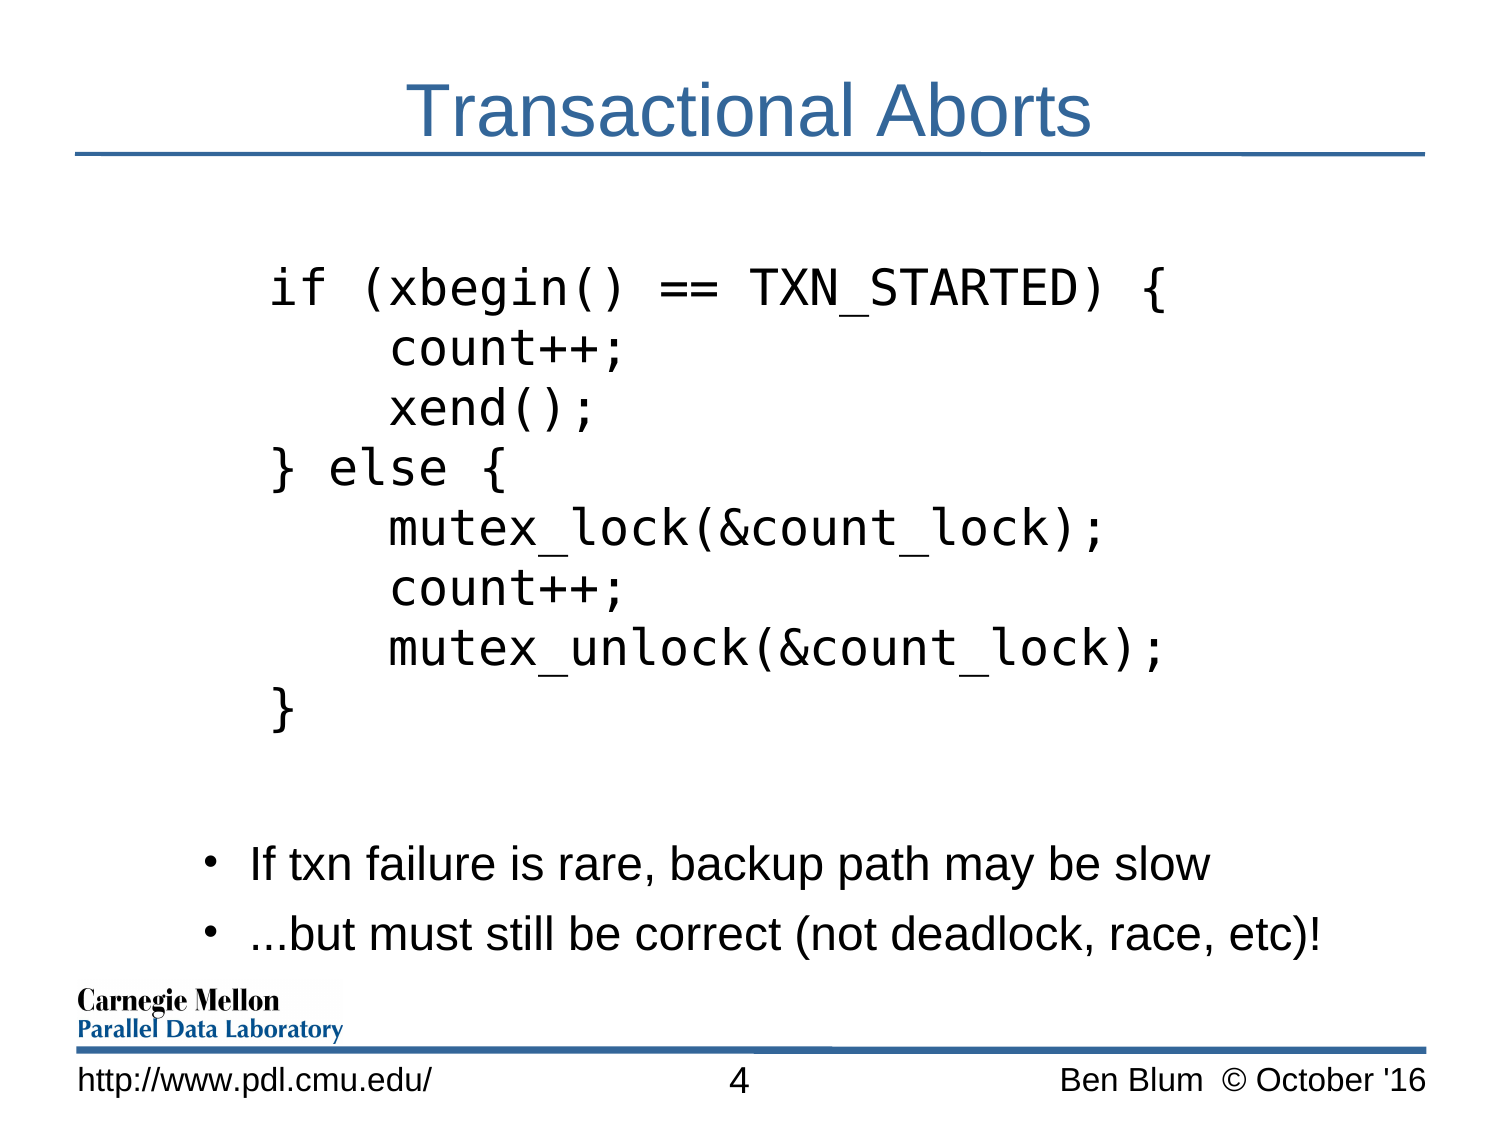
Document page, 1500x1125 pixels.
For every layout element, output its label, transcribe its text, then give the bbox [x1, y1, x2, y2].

title Transactional Aborts [112, 50, 1388, 163]
picture [77, 979, 343, 1044]
list If txn failure is rare, backup path may be slow ...but must still be correct (not deadlock, race, etc)! [112, 181, 1388, 968]
